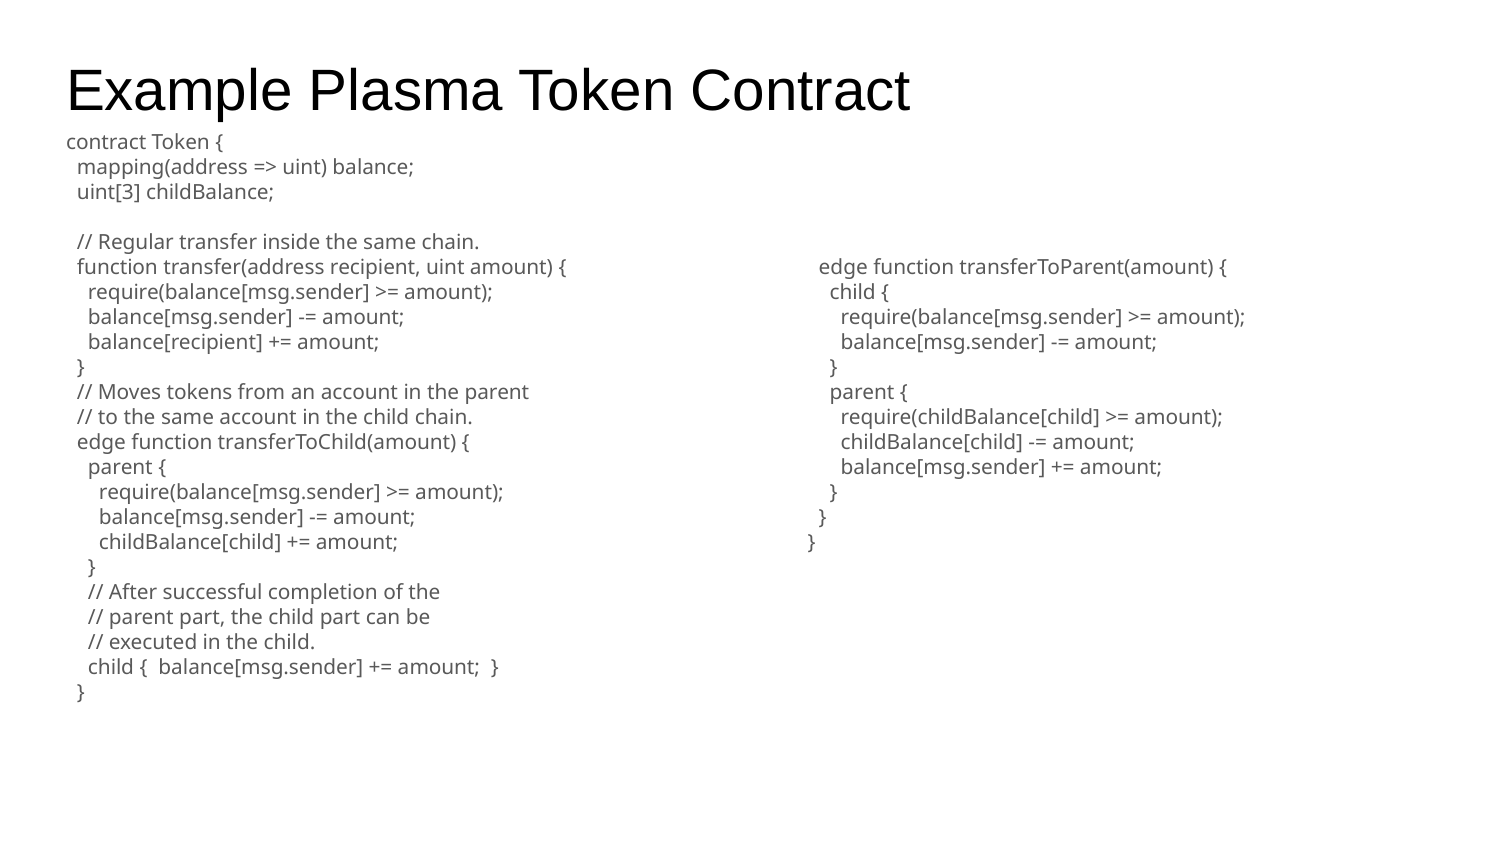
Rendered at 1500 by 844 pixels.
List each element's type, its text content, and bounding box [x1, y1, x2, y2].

title Example Plasma Token Contract [51, 37, 1449, 132]
list contract Token { mapping(address => uint) balance; uint[3] childBalance; // Regular transfer inside the same chain. function transfer(address recipient, uint amount) { require(balance[msg.sender] >= amount); balance[msg.sender] -= amount; balance[recipient] += amount; } // Moves tokens from an account in the parent // to the same account in the child chain. edge function transferToChild(amount) { parent { require(balance[msg.sender] >= amount); balance[msg.sender] -= amount; childBalance[child] += amount; } // After successful completion of the // parent part, the child part can be // executed in the child. child { balance[msg.sender] += amount; } } [51, 113, 728, 750]
list edge function transferToParent(amount) { child { require(balance[msg.sender] >= amount); balance[msg.sender] -= amount; } parent { require(childBalance[child] >= amount); childBalance[child] -= amount; balance[msg.sender] += amount; } } } [792, 113, 1449, 750]
